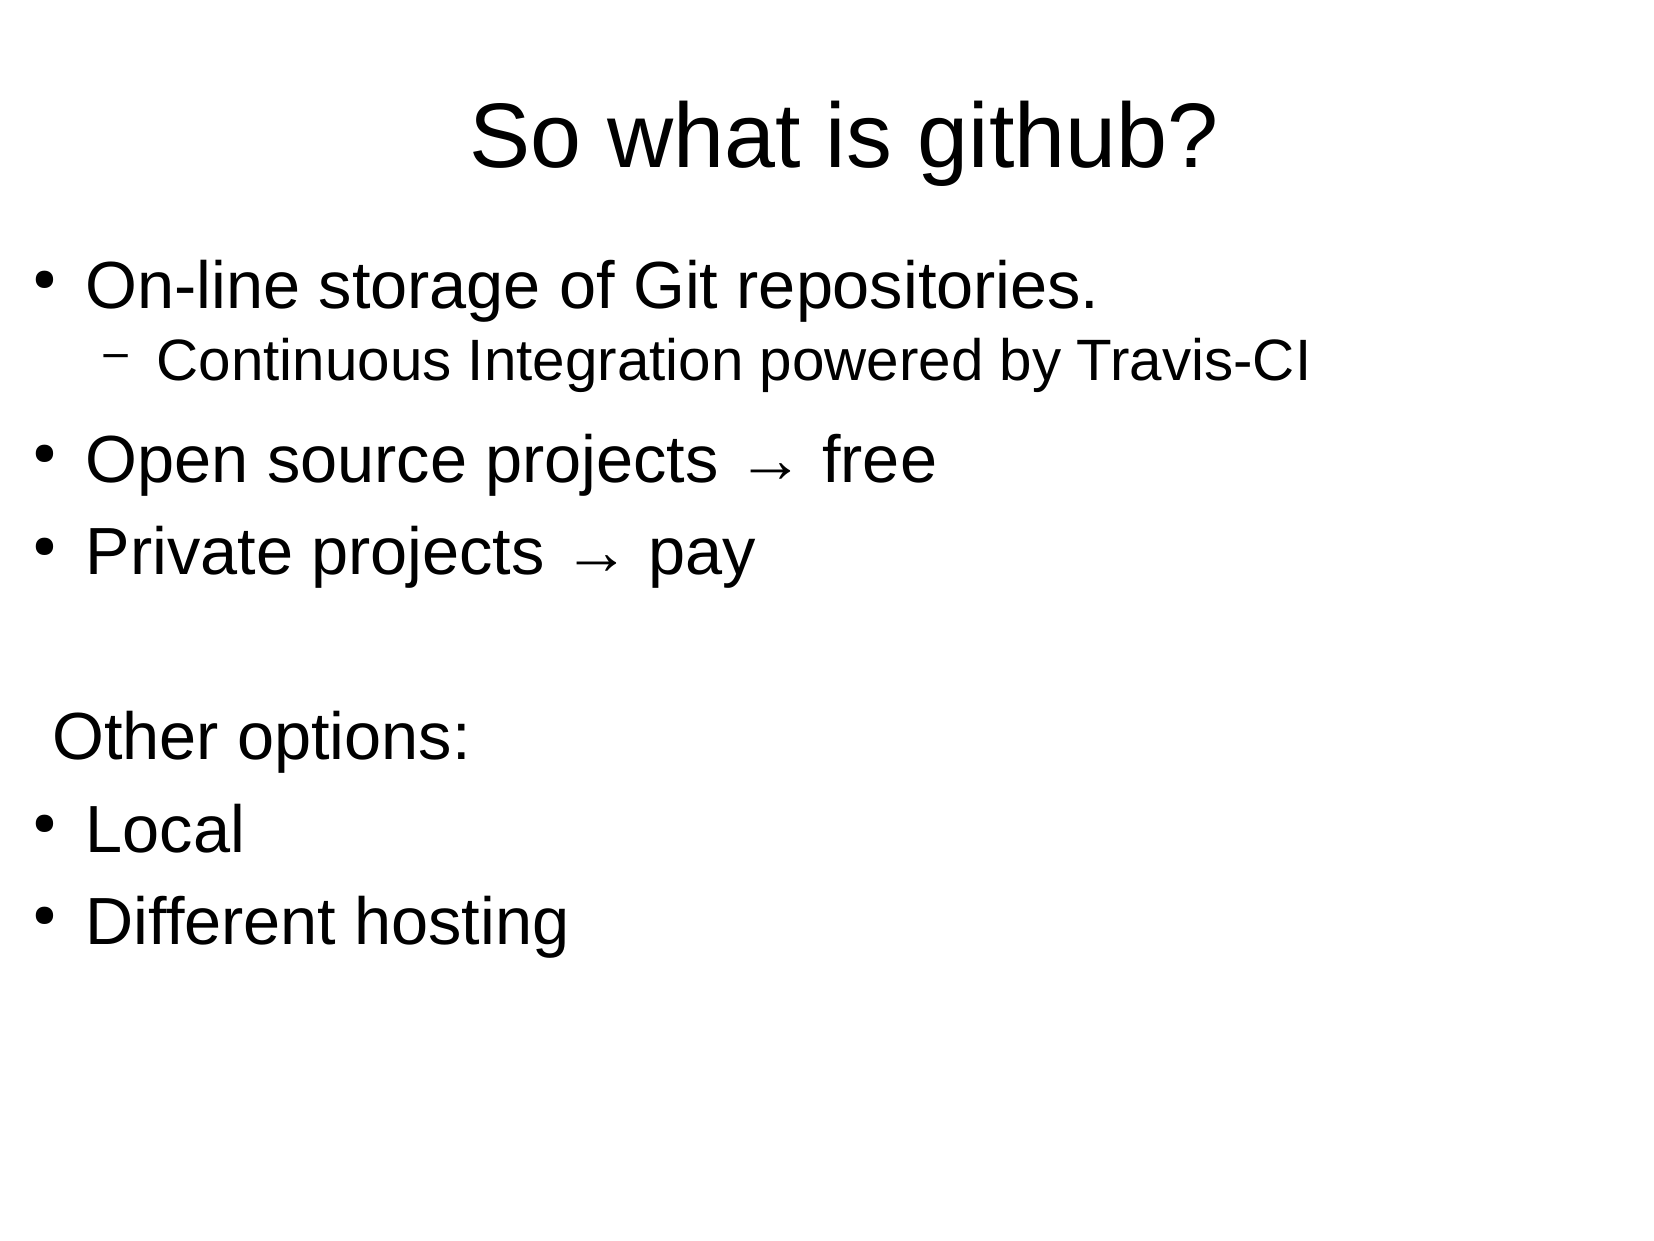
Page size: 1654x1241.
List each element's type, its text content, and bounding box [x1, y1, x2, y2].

title So what is github? [0, 27, 1654, 234]
list On-line storage of Git repositories. Continuous Integration powered by Travis-CI Open source projects → free Private projects → pay Other options: Local Different hosting [0, 234, 1654, 1061]
